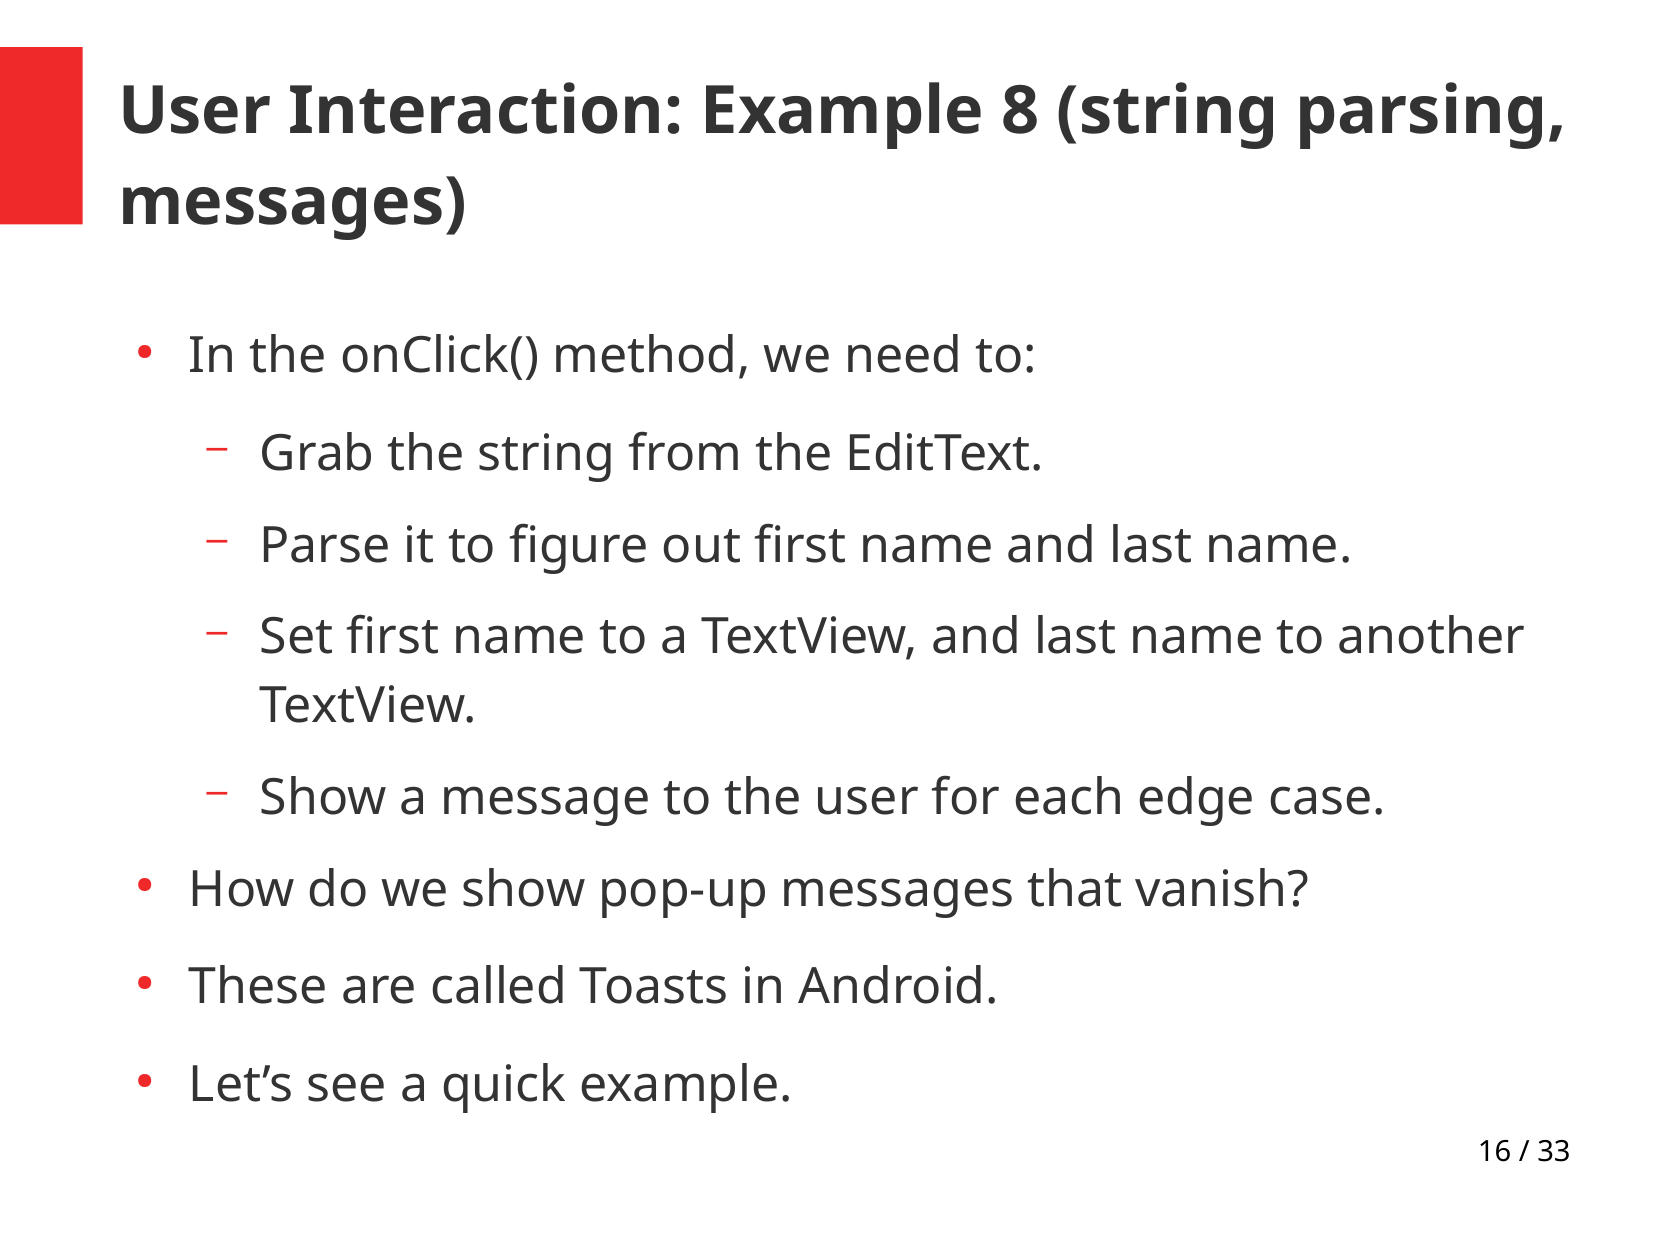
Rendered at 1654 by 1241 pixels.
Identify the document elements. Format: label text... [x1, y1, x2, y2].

title User Interaction: Example 8 (string parsing, messages) [118, 49, 1571, 257]
list In the onClick() method, we need to: Grab the string from the EditText. Parse it to figure out first name and last name. Set first name to a TextView, and last name to another TextView. Show a message to the user for each edge case. How do we show pop-up messages that vanish? These are called Toasts in Android. Let’s see a quick example. [118, 318, 1536, 1039]
